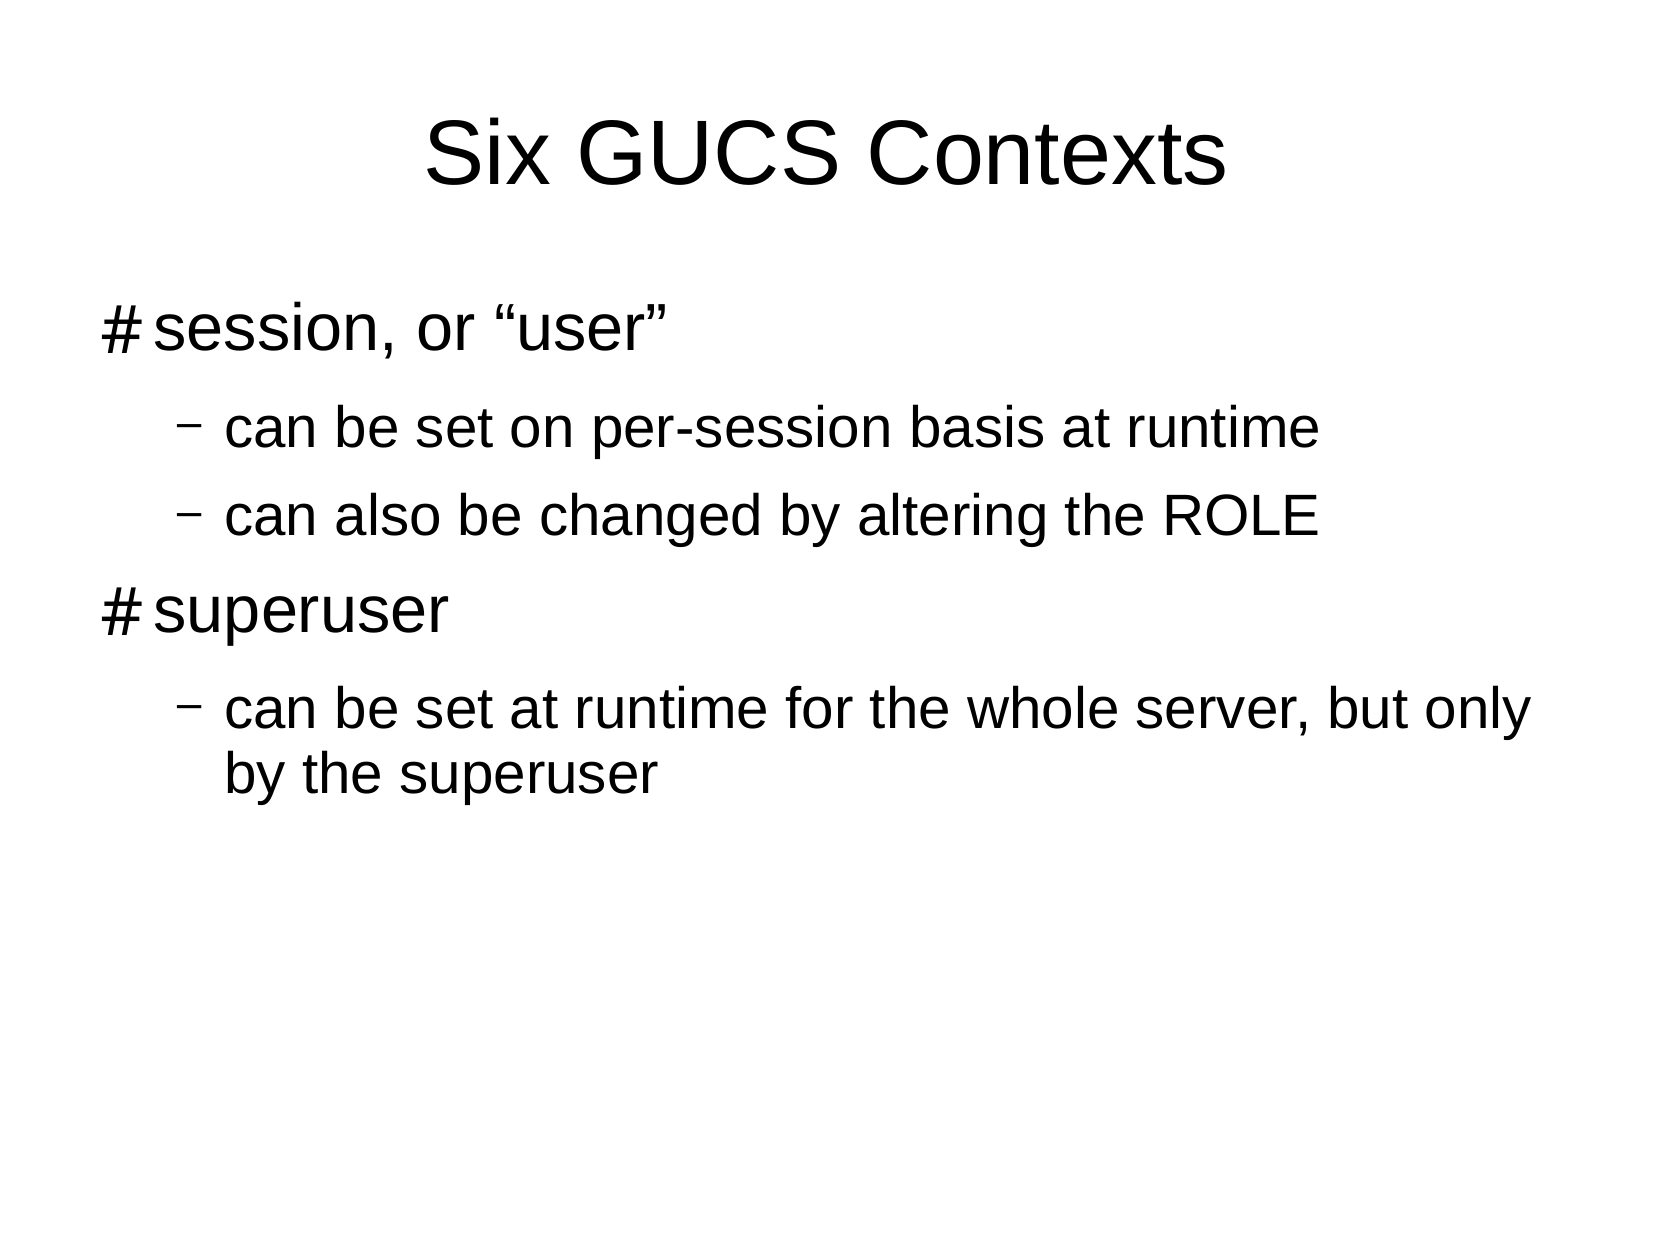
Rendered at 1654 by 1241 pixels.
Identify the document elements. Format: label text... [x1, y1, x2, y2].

list session, or “user” can be set on per-session basis at runtime can also be changed by altering the ROLE superuser can be set at runtime for the whole server, but only by the superuser [82, 290, 1571, 1094]
title Six GUCS Contexts [82, 49, 1571, 257]
